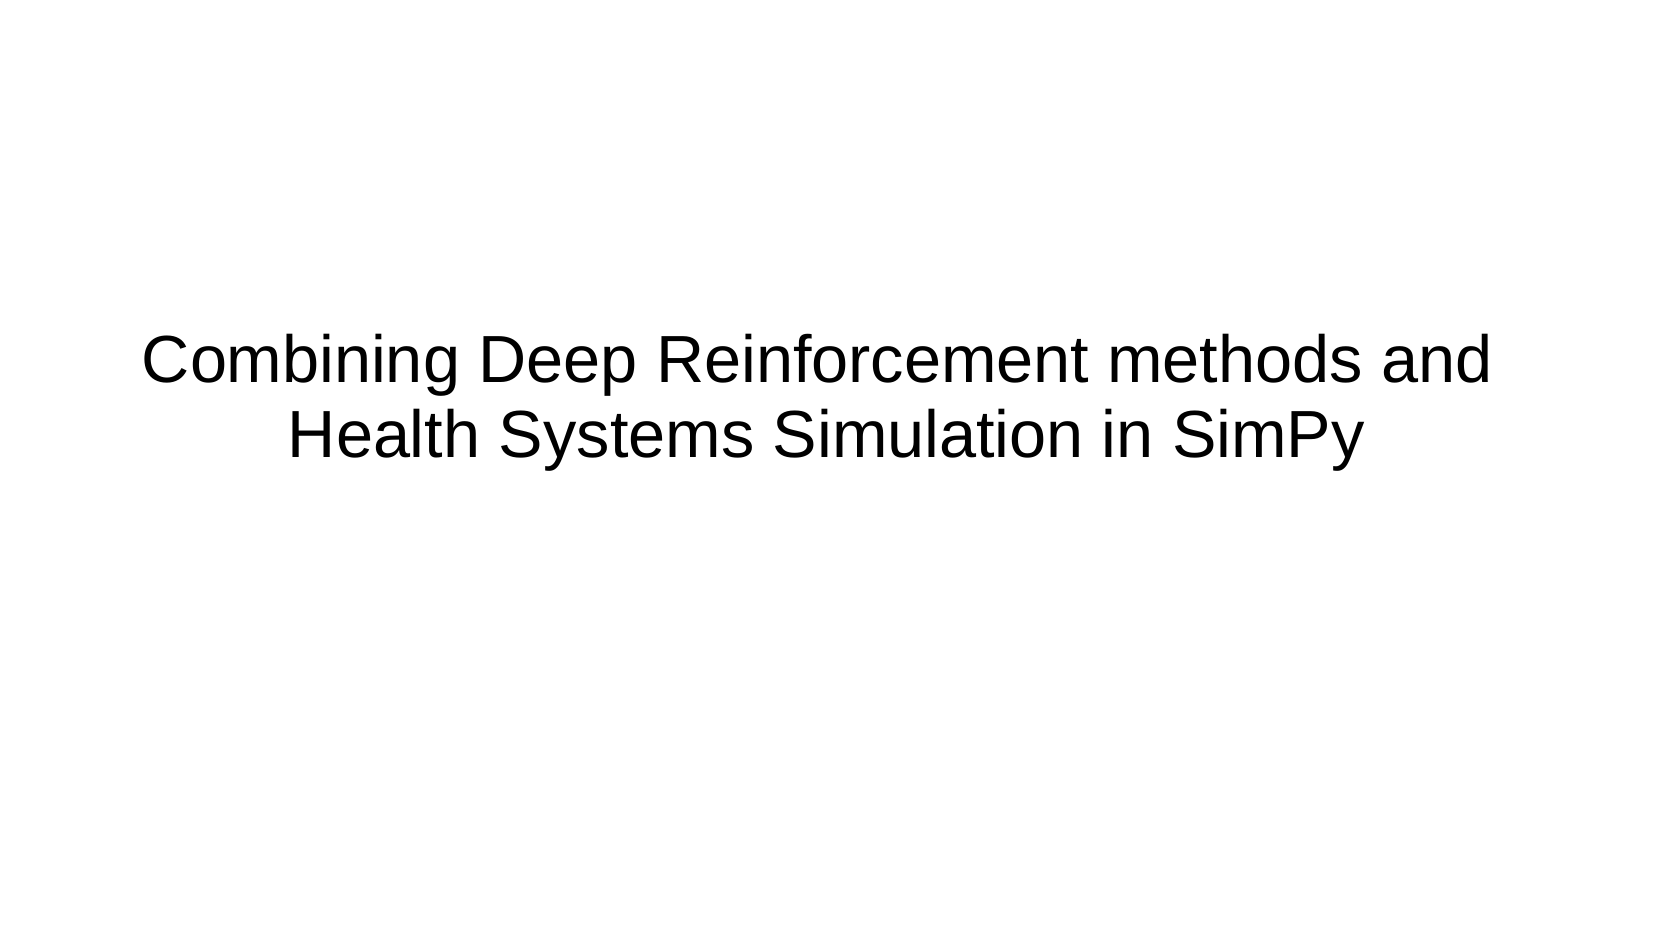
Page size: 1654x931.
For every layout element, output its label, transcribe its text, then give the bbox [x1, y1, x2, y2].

subtitle Combining Deep Reinforcement methods and Health Systems Simulation in SimPy [82, 37, 1571, 757]
